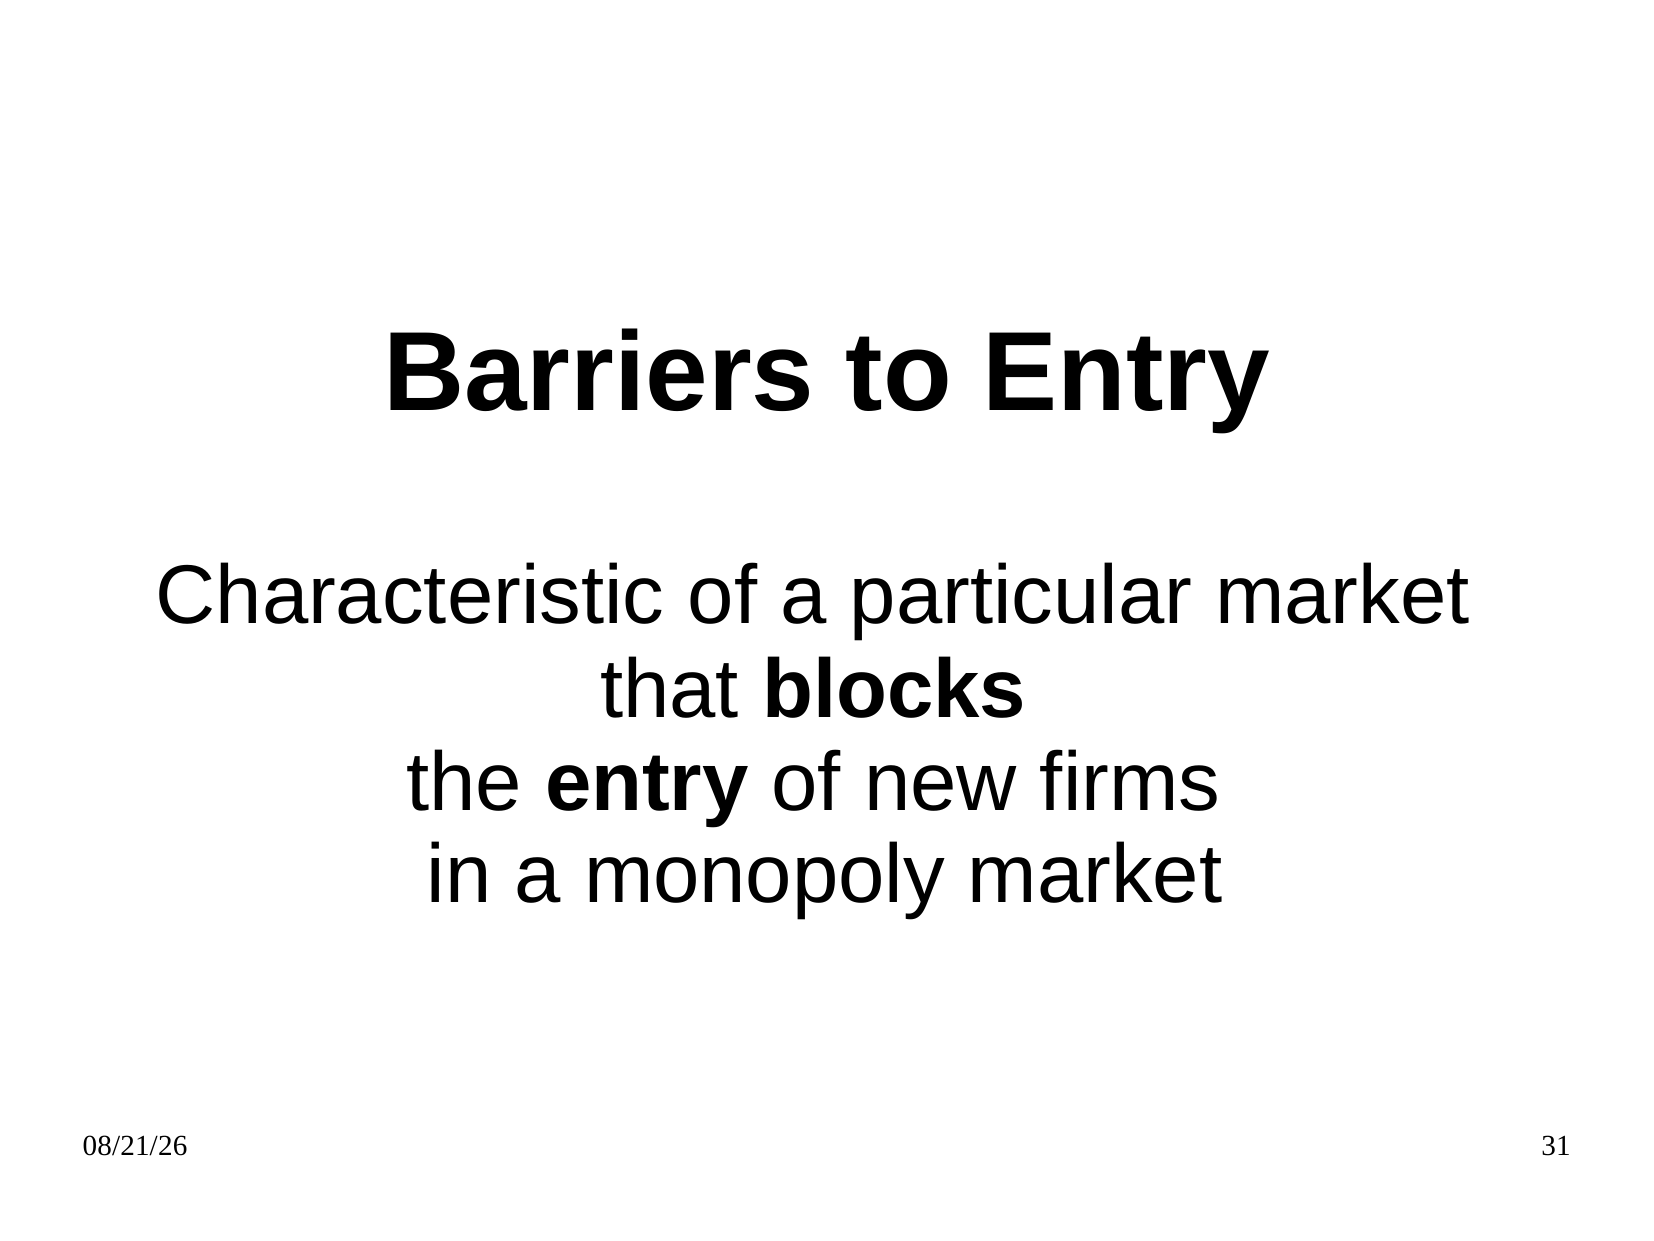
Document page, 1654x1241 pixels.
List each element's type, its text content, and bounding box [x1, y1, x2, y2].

subtitle Characteristic of a particular market that blocks the entry of new firms in a monopoly market [80, 548, 1570, 921]
title Barriers to Entry [82, 267, 1571, 476]
